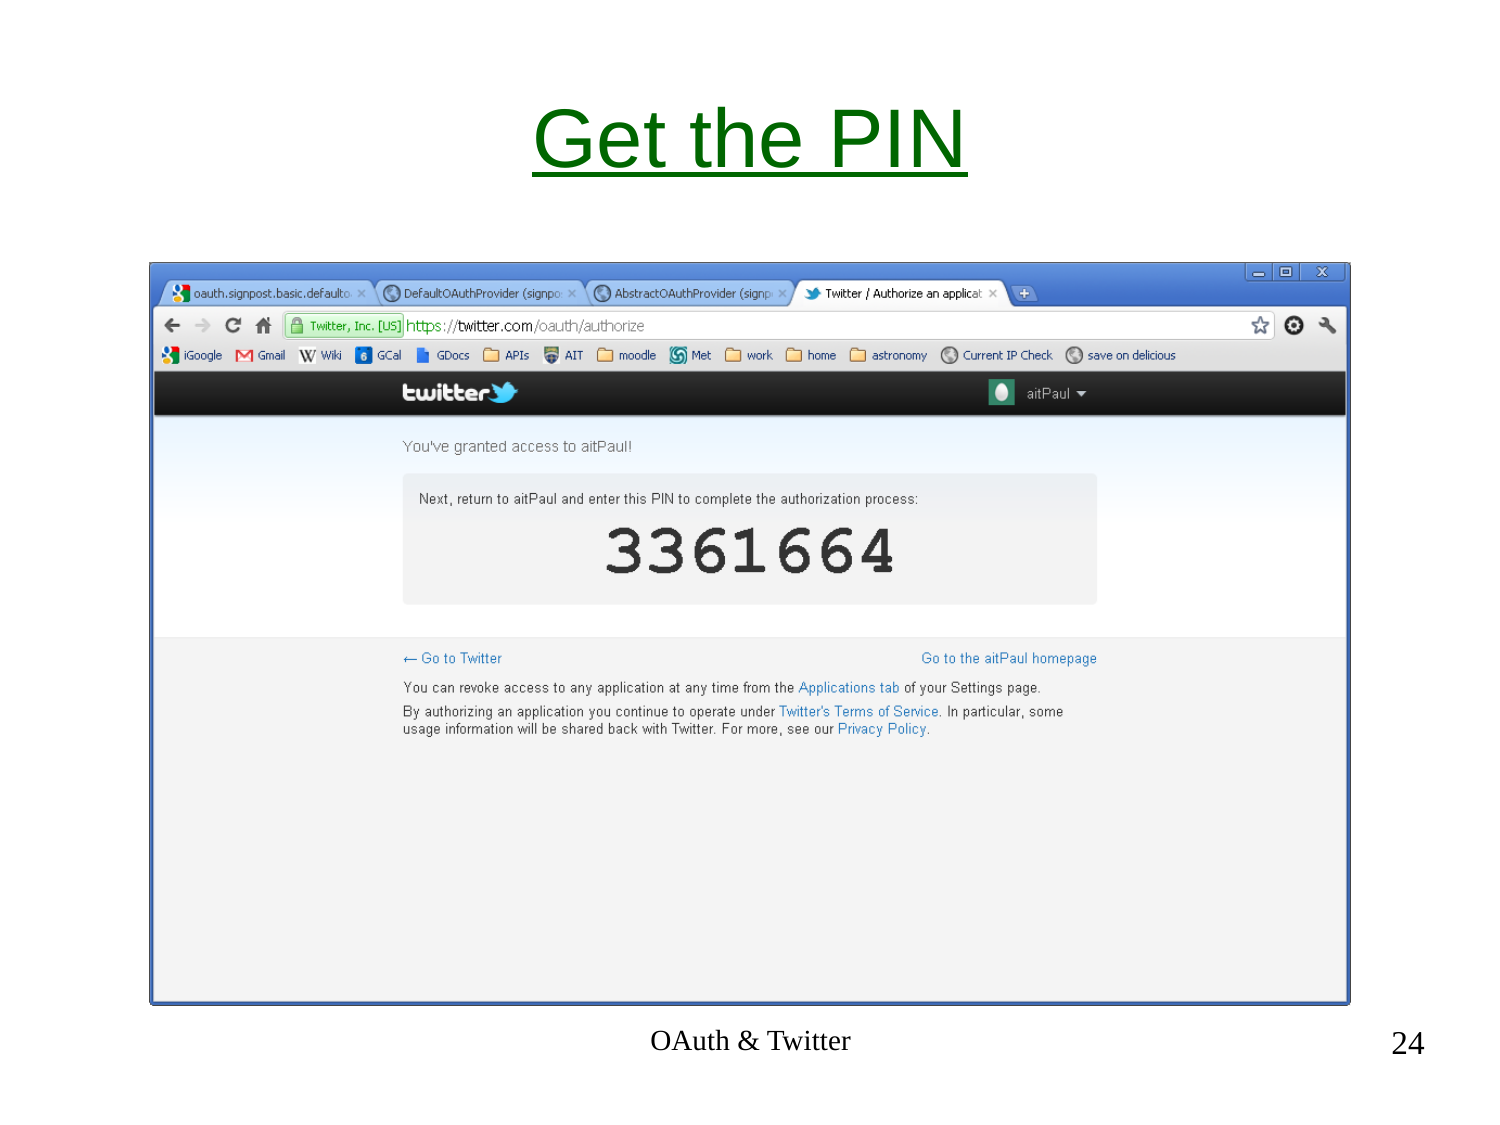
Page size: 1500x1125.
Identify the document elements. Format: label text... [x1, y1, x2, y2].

picture [149, 262, 1351, 1006]
title Get the PIN [75, 45, 1425, 233]
